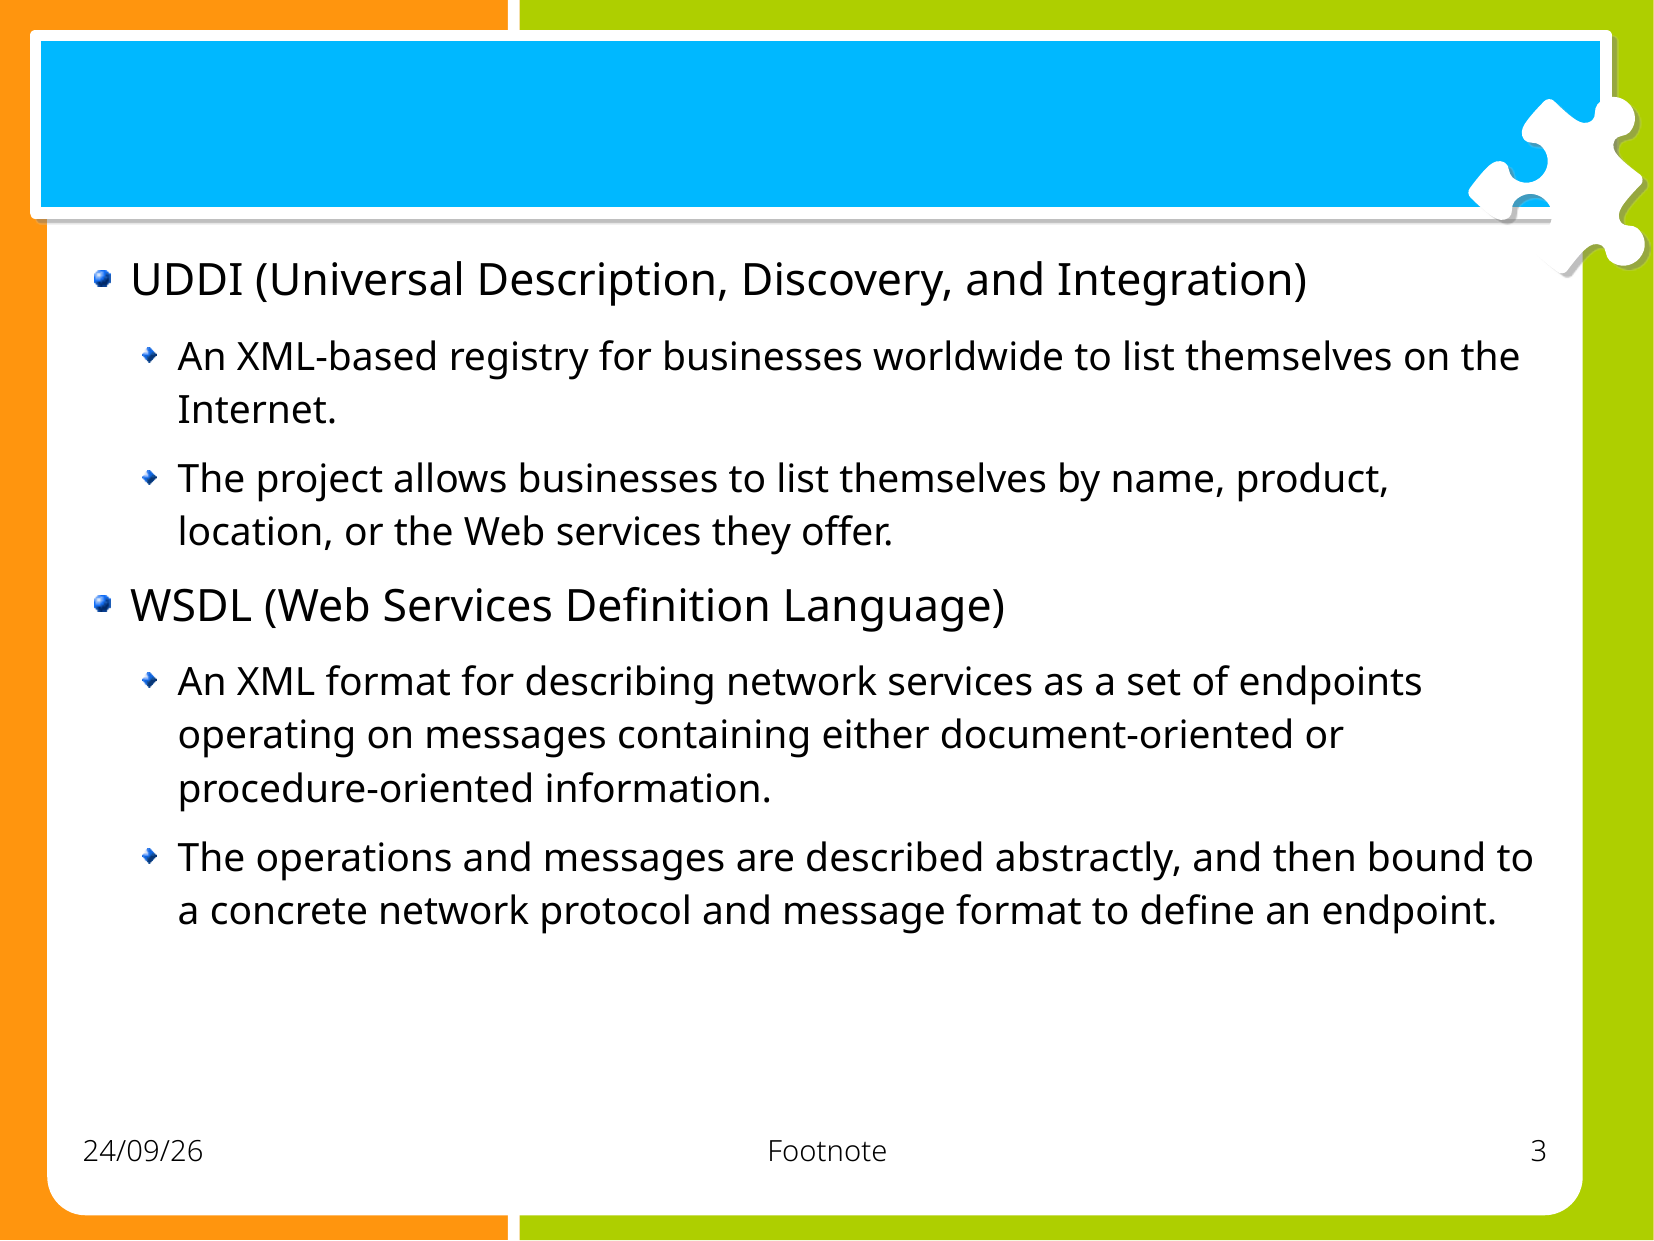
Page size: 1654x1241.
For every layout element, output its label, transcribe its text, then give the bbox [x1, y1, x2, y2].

list UDDI (Universal Description, Discovery, and Integration) An XML-based registry for businesses worldwide to list themselves on the Internet. The project allows businesses to list themselves by name, product, location, or the Web services they offer. WSDL (Web Services Definition Language) An XML format for describing network services as a set of endpoints operating on messages containing either document-oriented or procedure-oriented information. The operations and messages are described abstractly, and then bound to a concrete network protocol and message format to define an endpoint. [82, 248, 1538, 968]
